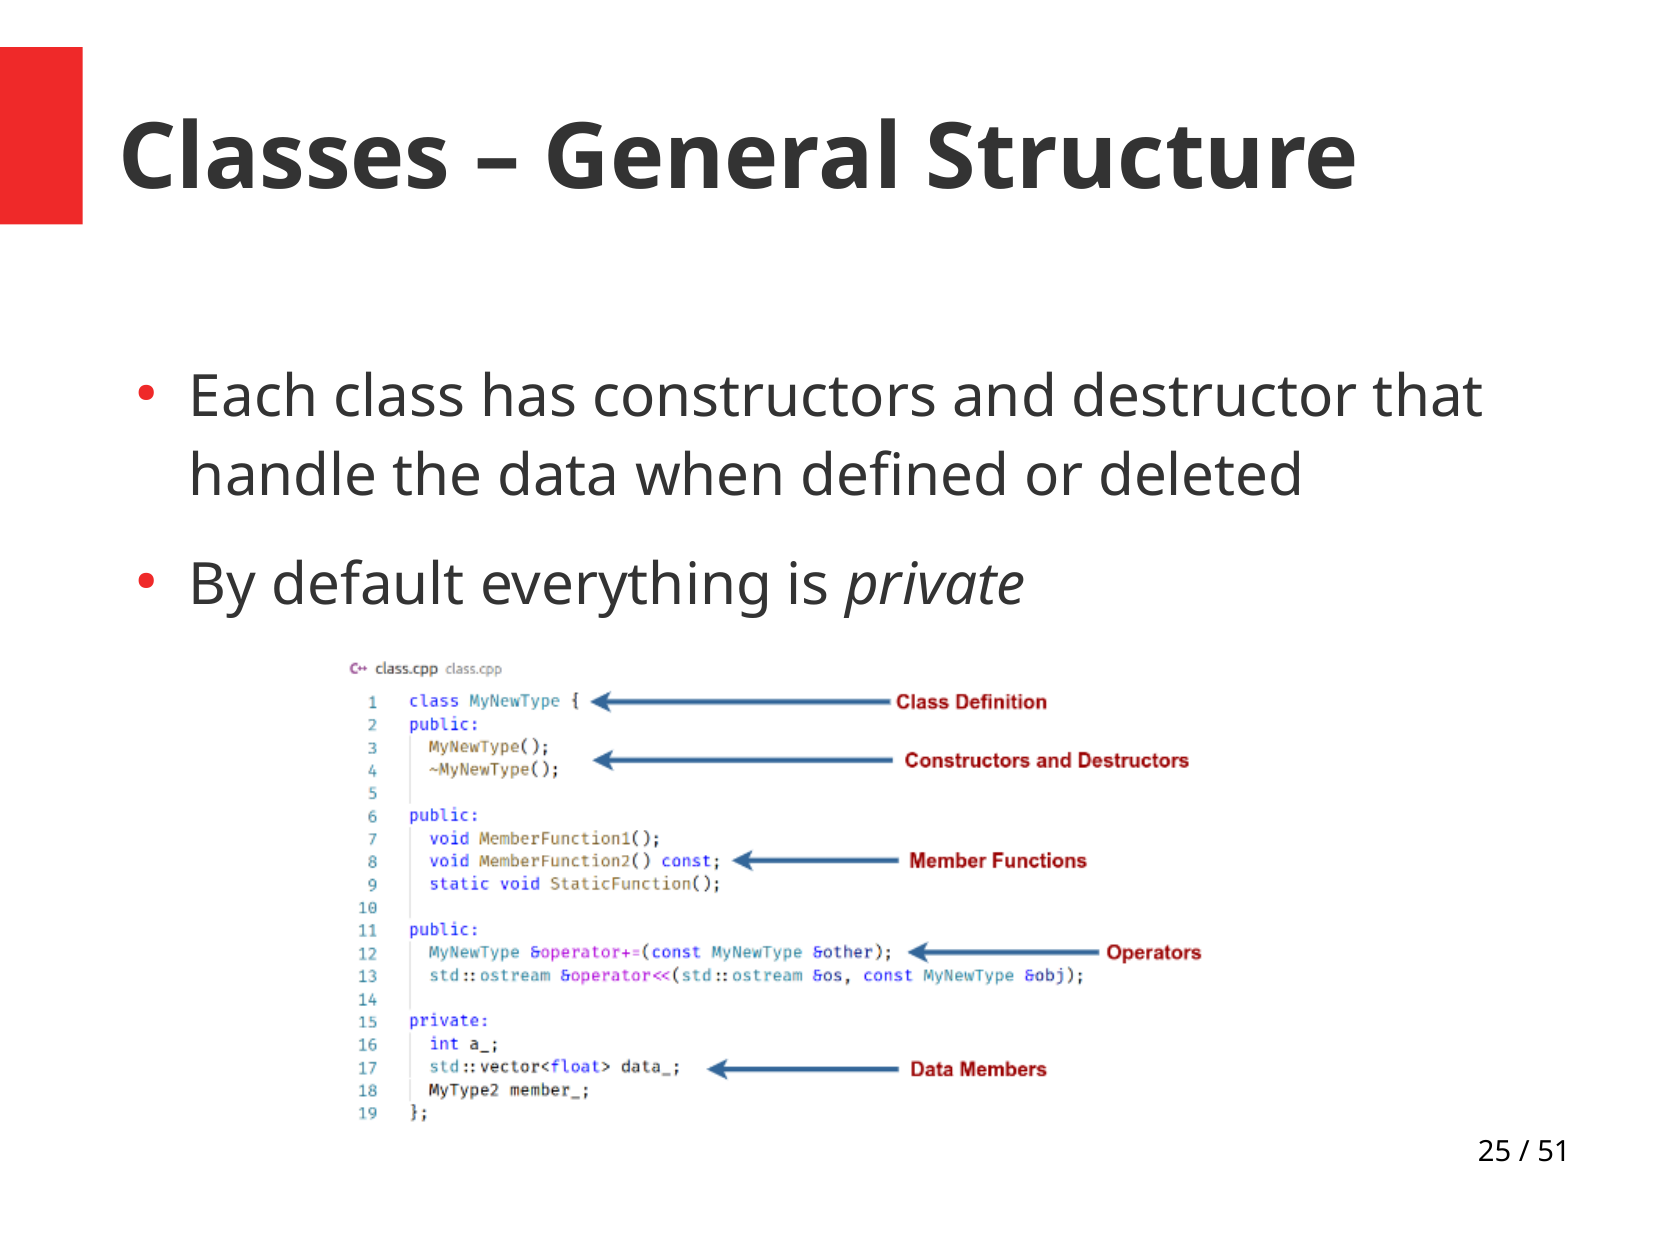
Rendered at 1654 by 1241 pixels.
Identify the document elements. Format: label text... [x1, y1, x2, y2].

list Each class has constructors and destructor that handle the data when defined or deleted By default everything is private [118, 354, 1536, 1074]
title Classes – General Structure [118, 49, 1571, 257]
picture [325, 649, 1217, 1128]
